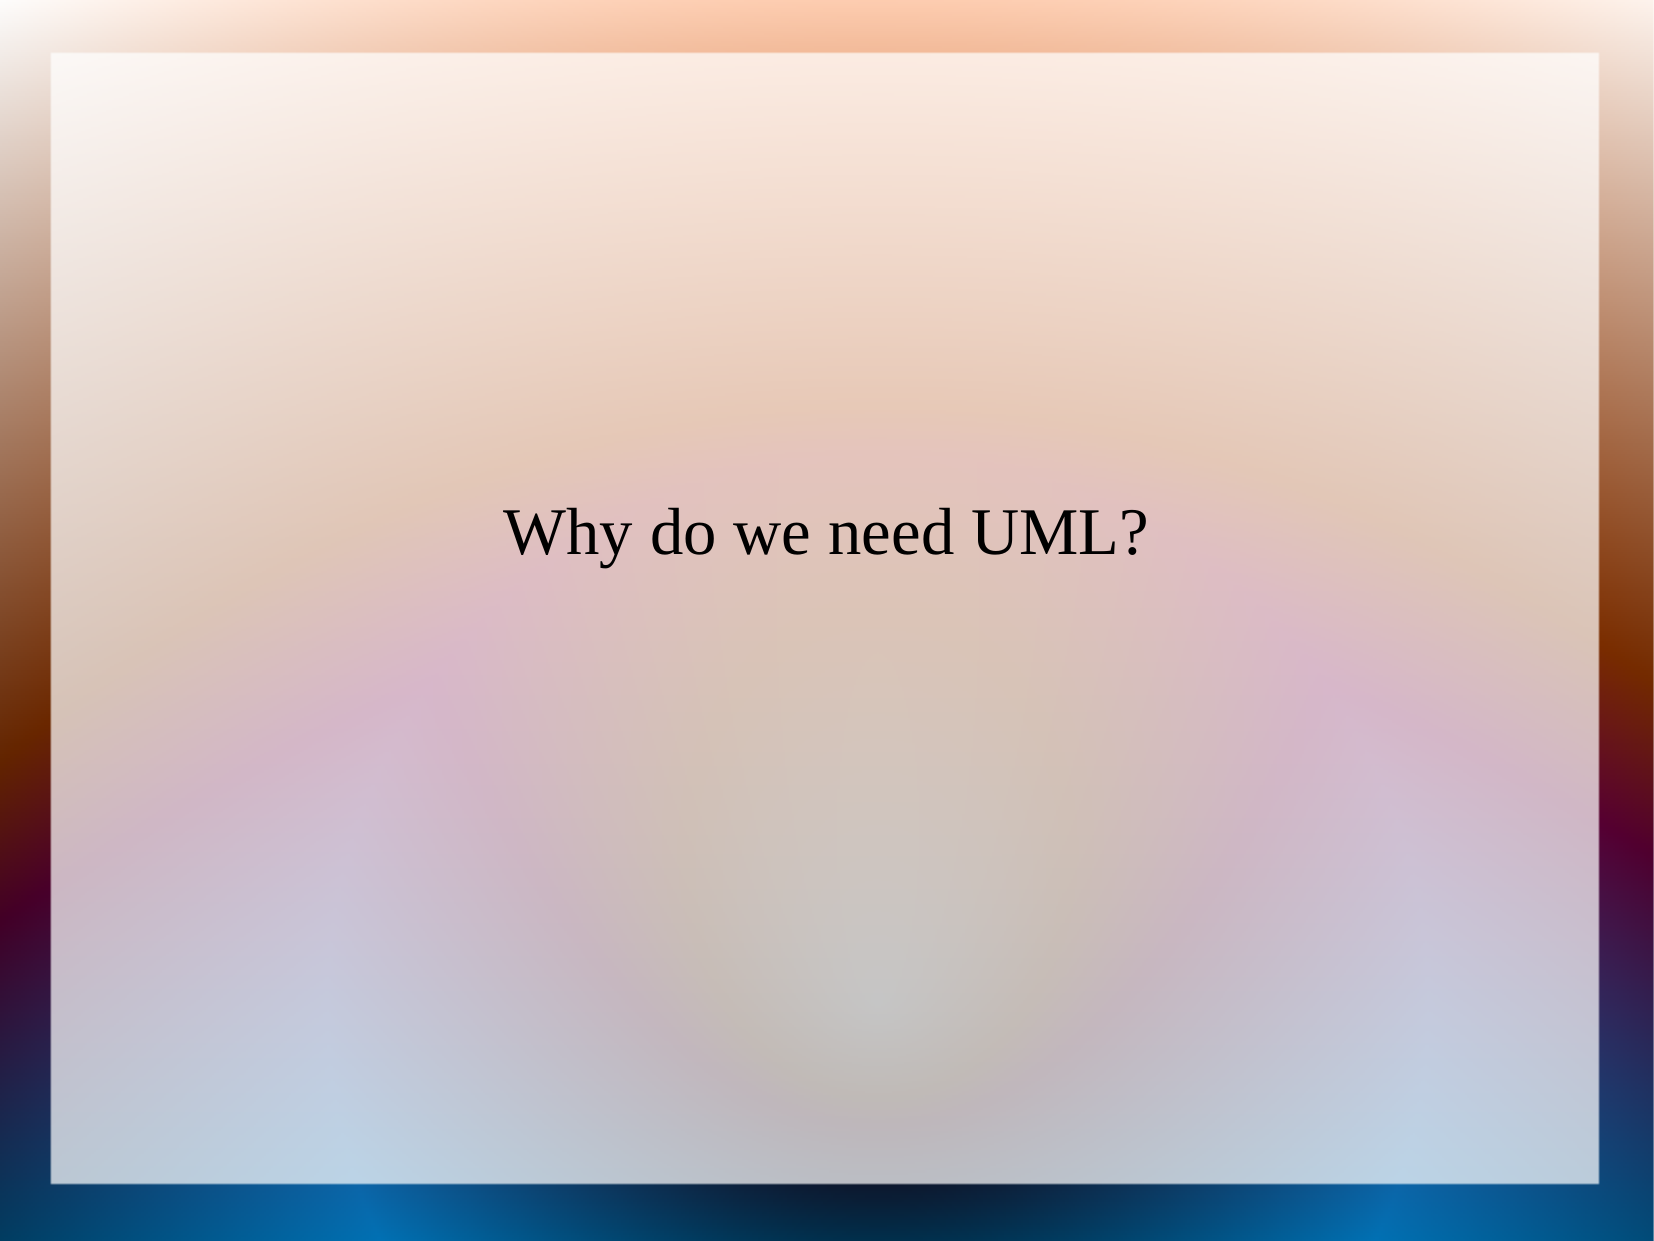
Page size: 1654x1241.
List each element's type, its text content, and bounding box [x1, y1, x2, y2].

picture [0, 0, 1654, 1241]
subtitle Why do we need UML? [82, 55, 1571, 1010]
